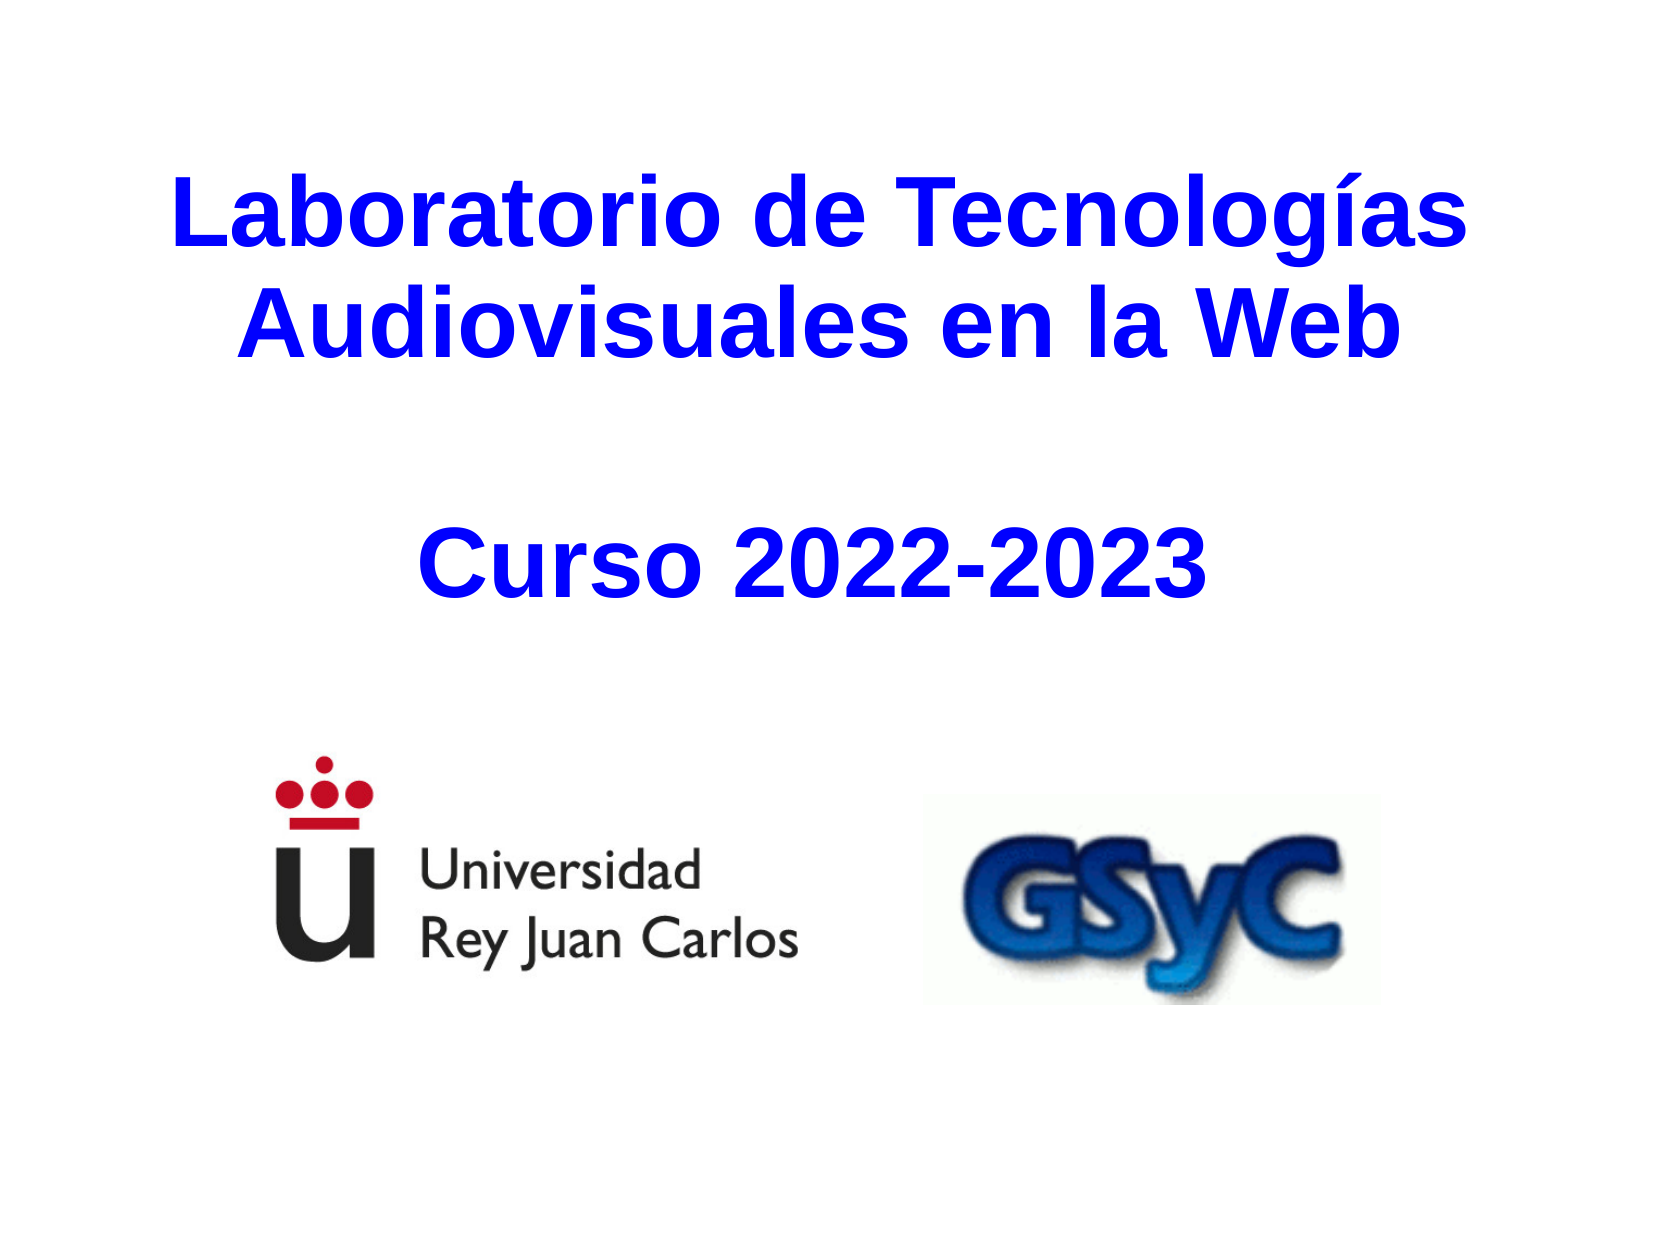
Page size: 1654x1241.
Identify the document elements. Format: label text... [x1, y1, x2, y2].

title Laboratorio de Tecnologías Audiovisuales en la Web [135, 99, 1506, 436]
picture [923, 794, 1381, 1006]
picture [241, 734, 826, 991]
title Curso 2022-2023 [270, 495, 1356, 631]
